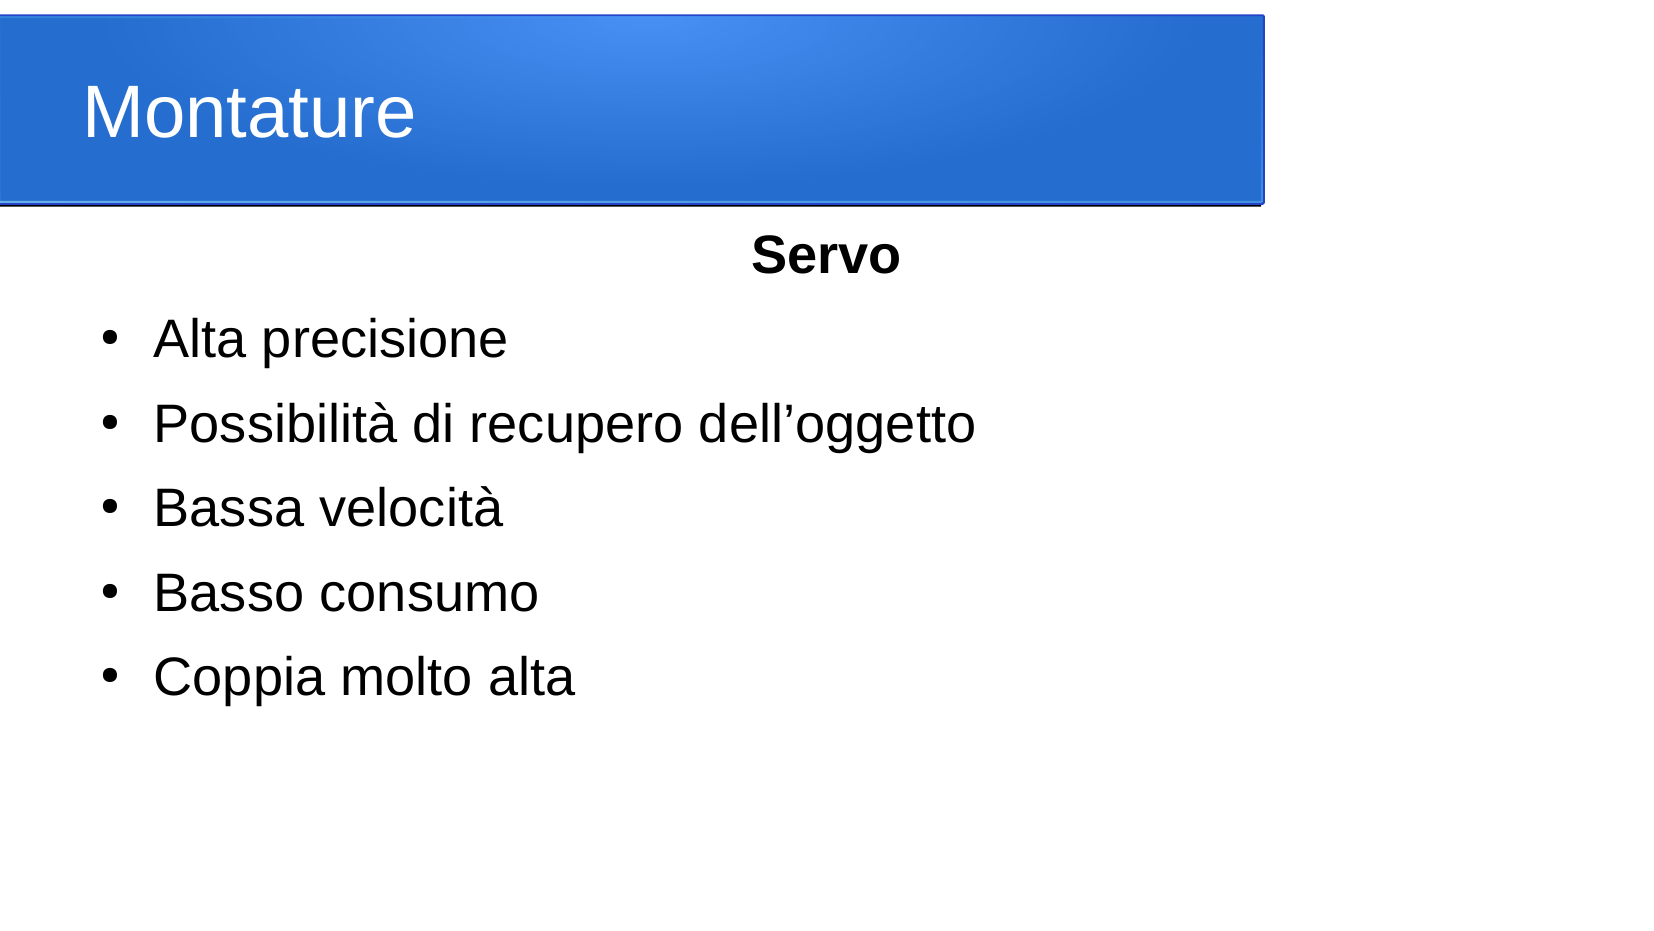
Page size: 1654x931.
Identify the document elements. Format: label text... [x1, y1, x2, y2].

list Servo Alta precisione Possibilità di recupero dell’oggetto Bassa velocità Basso consumo Coppia molto alta [82, 224, 1571, 764]
title Montature [82, 35, 1235, 189]
